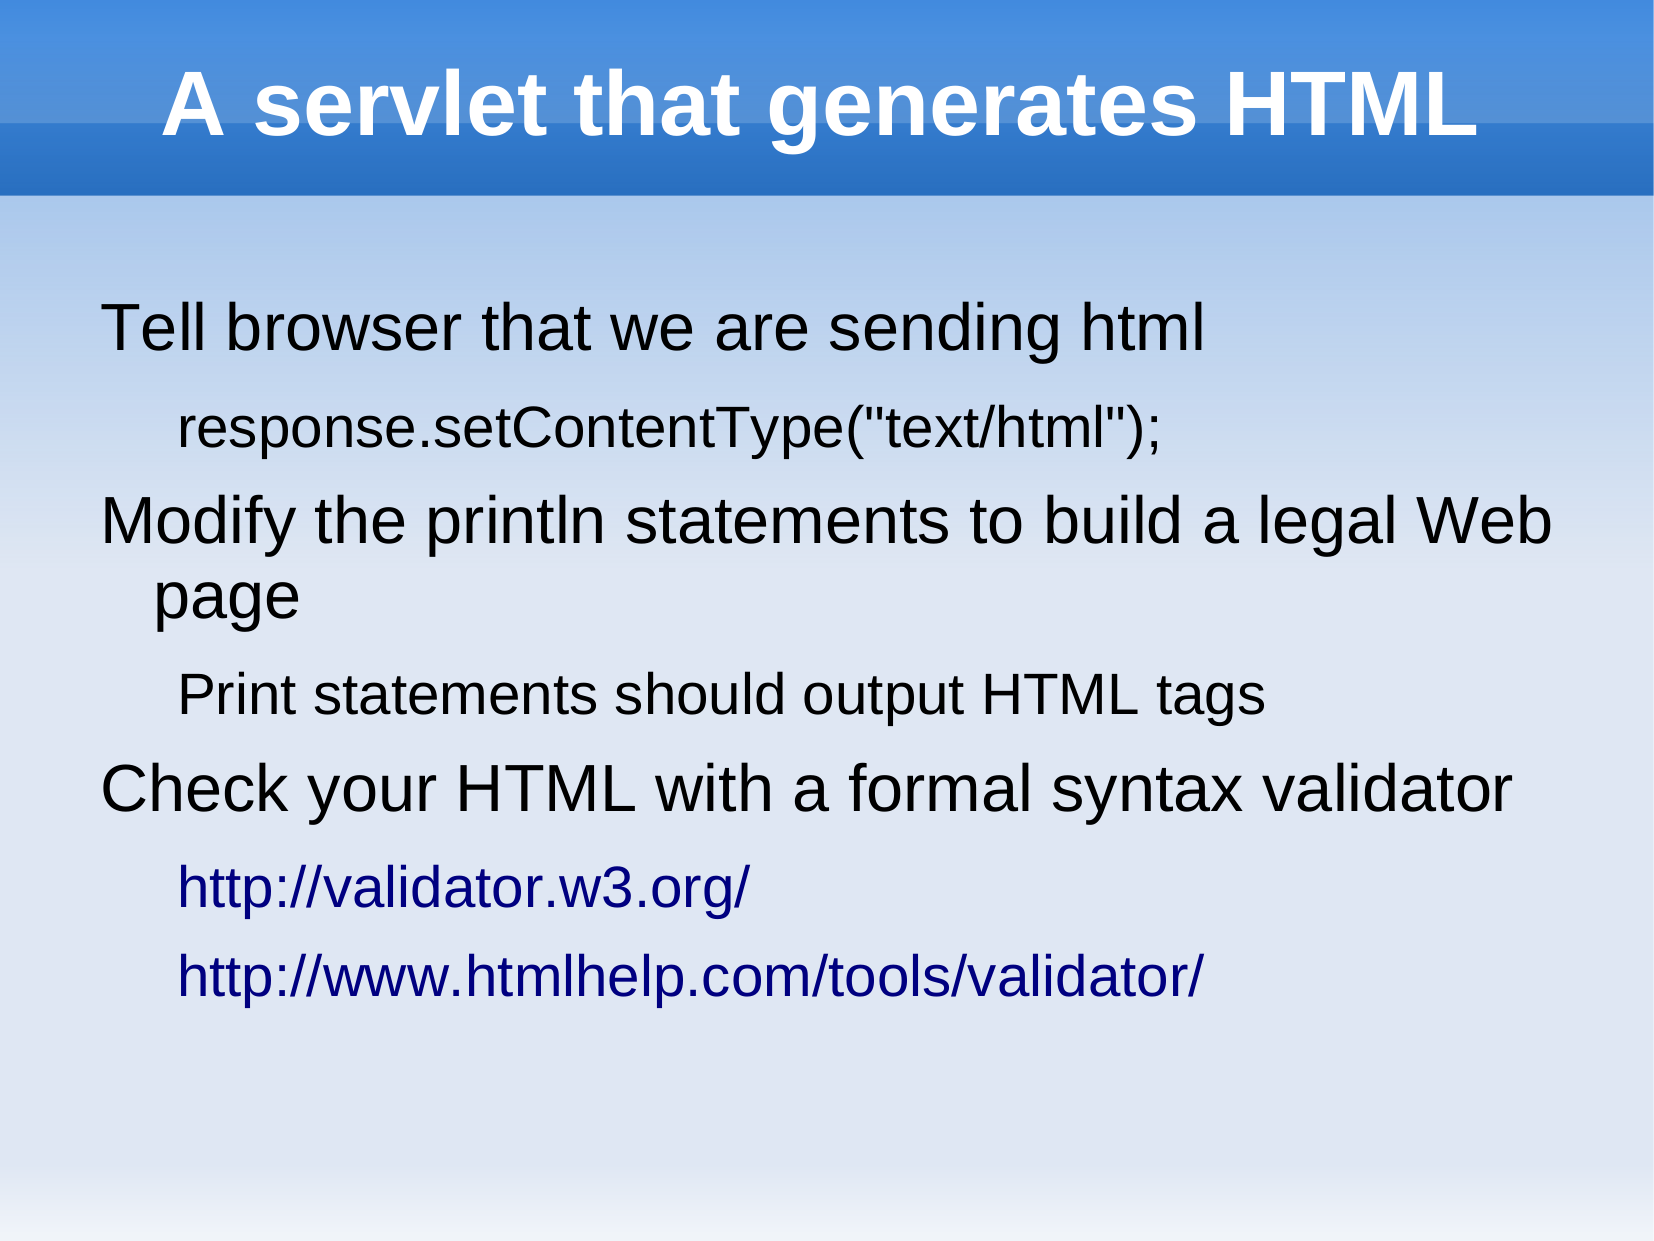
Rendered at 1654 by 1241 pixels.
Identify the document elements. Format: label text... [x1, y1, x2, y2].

picture [0, 0, 1654, 1241]
list Tell browser that we are sending html response.setContentType("text/html"); Modify the println statements to build a legal Web page Print statements should output HTML tags Check your HTML with a formal syntax validator http://validator.w3.org/ http://www.htmlhelp.com/tools/validator/ [82, 290, 1571, 1094]
title A servlet that generates HTML [76, 7, 1565, 200]
